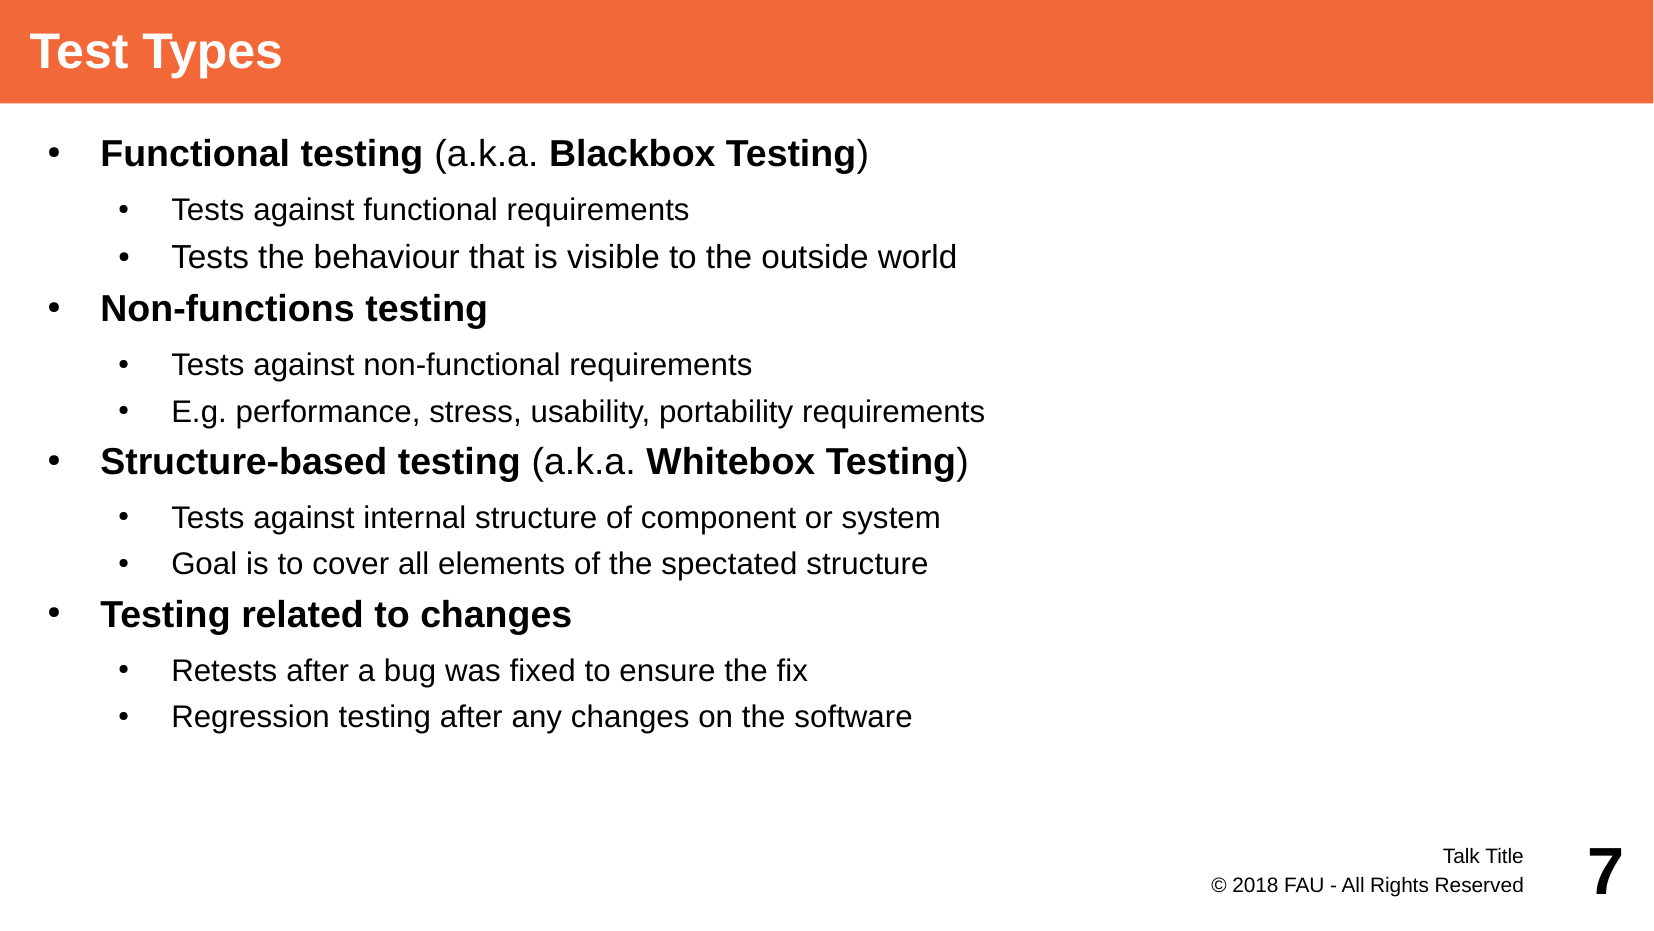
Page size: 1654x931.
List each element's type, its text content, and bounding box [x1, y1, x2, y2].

title Test Types [0, 0, 1654, 104]
list Functional testing (a.k.a. Blackbox Testing) Tests against functional requirements Tests the behaviour that is visible to the outside world Non-functions testing Tests against non-functional requirements E.g. performance, stress, usability, portability requirements Structure-based testing (a.k.a. Whitebox Testing) Tests against internal structure of component or system Goal is to cover all elements of the spectated structure Testing related to changes Retests after a bug was fixed to ensure the fix Regression testing after any changes on the software [29, 132, 1006, 813]
